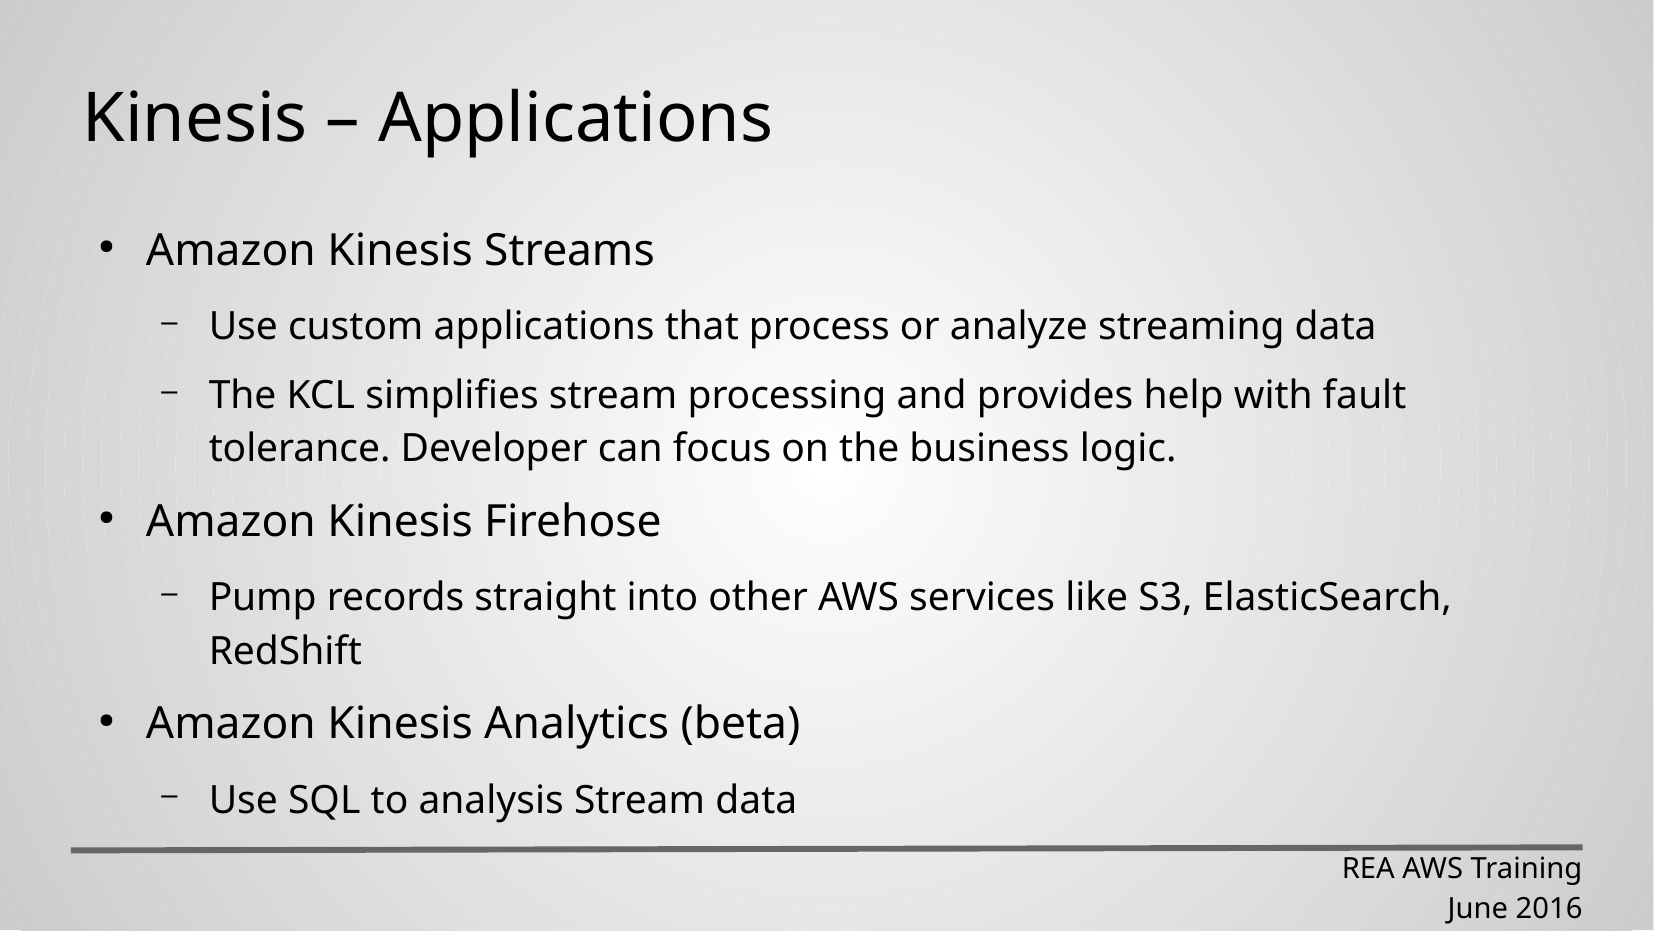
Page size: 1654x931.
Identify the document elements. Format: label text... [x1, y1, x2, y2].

title Kinesis – Applications [82, 37, 1571, 193]
list Amazon Kinesis Streams Use custom applications that process or analyze streaming data The KCL simplifies stream processing and provides help with fault tolerance. Developer can focus on the business logic. Amazon Kinesis Firehose Pump records straight into other AWS services like S3, ElasticSearch, RedShift Amazon Kinesis Analytics (beta) Use SQL to analysis Stream data [82, 217, 1571, 827]
